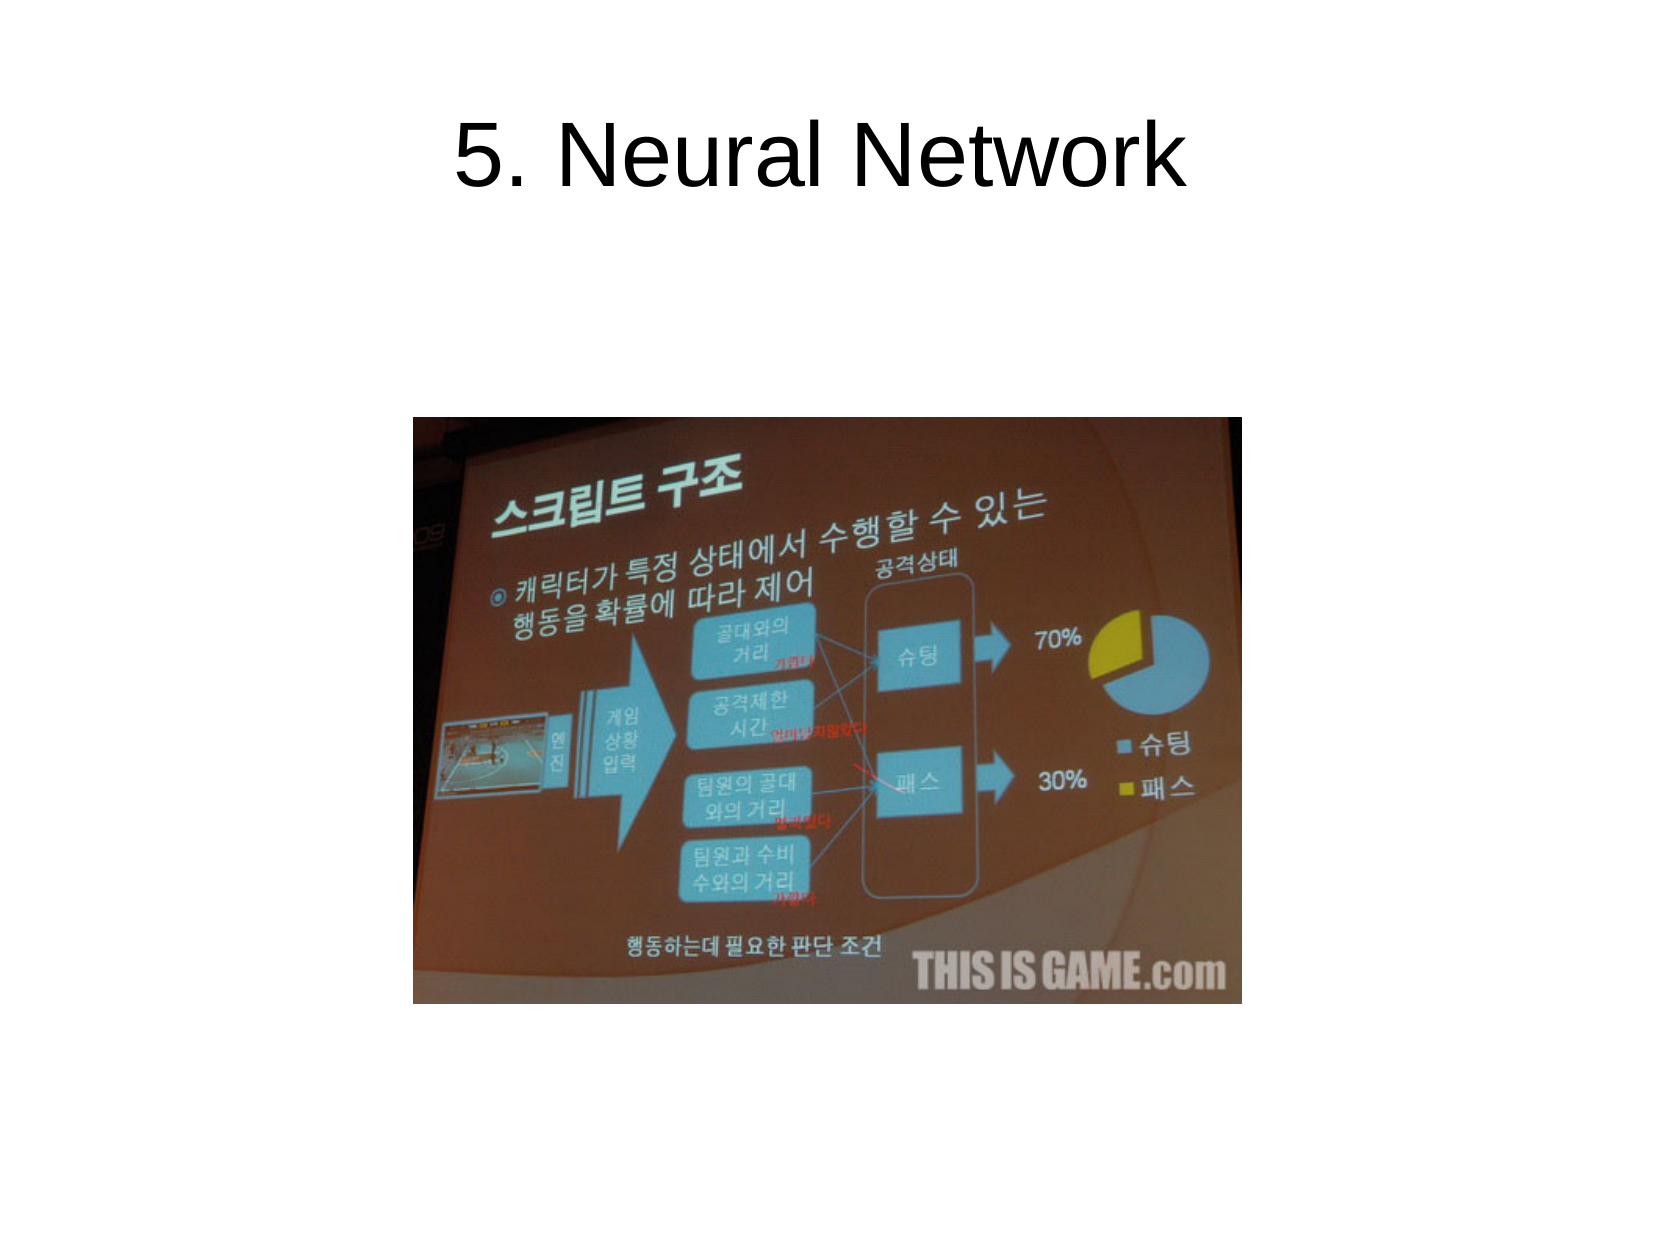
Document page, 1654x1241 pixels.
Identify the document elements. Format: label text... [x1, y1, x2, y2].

picture [413, 417, 1242, 1004]
title 5. Neural Network [76, 59, 1565, 252]
